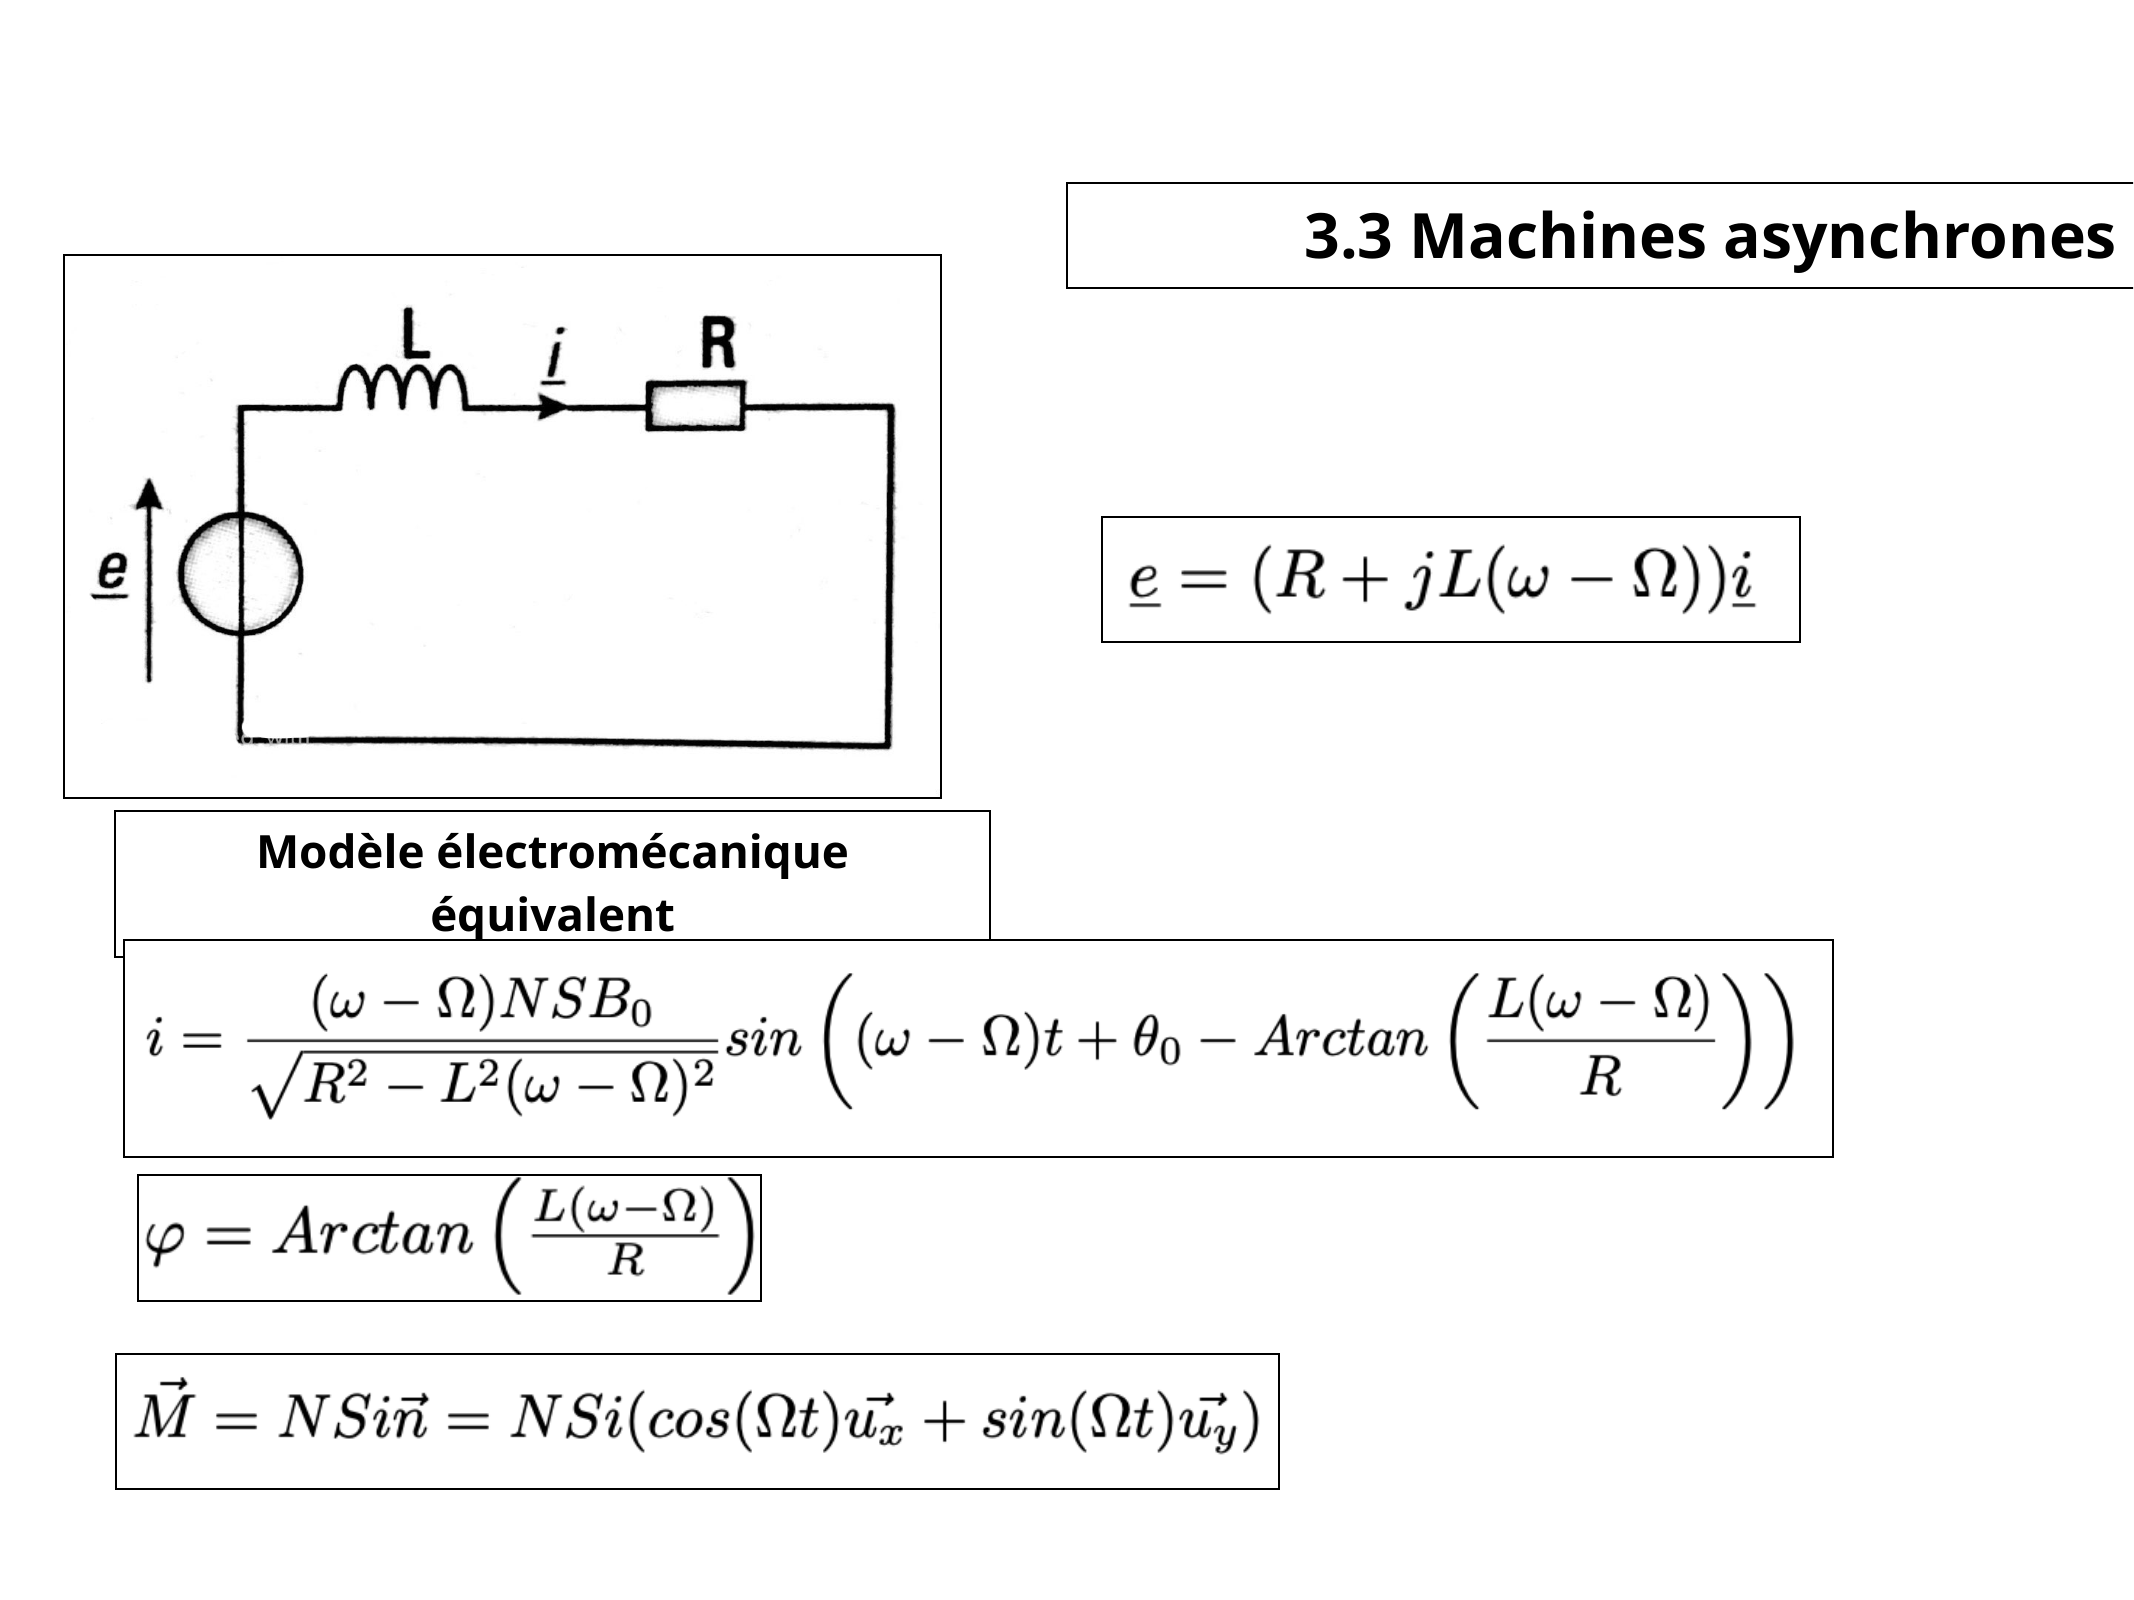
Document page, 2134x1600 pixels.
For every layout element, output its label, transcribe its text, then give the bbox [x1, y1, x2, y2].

text_box Modèle électromécanique équivalent [114, 811, 991, 958]
picture [117, 1354, 1278, 1489]
text_box 3.3 Machines asynchrones : rotor [1066, 183, 2134, 289]
picture [139, 1176, 760, 1300]
picture [65, 256, 941, 798]
picture [124, 940, 1833, 1156]
picture [1103, 517, 1800, 642]
